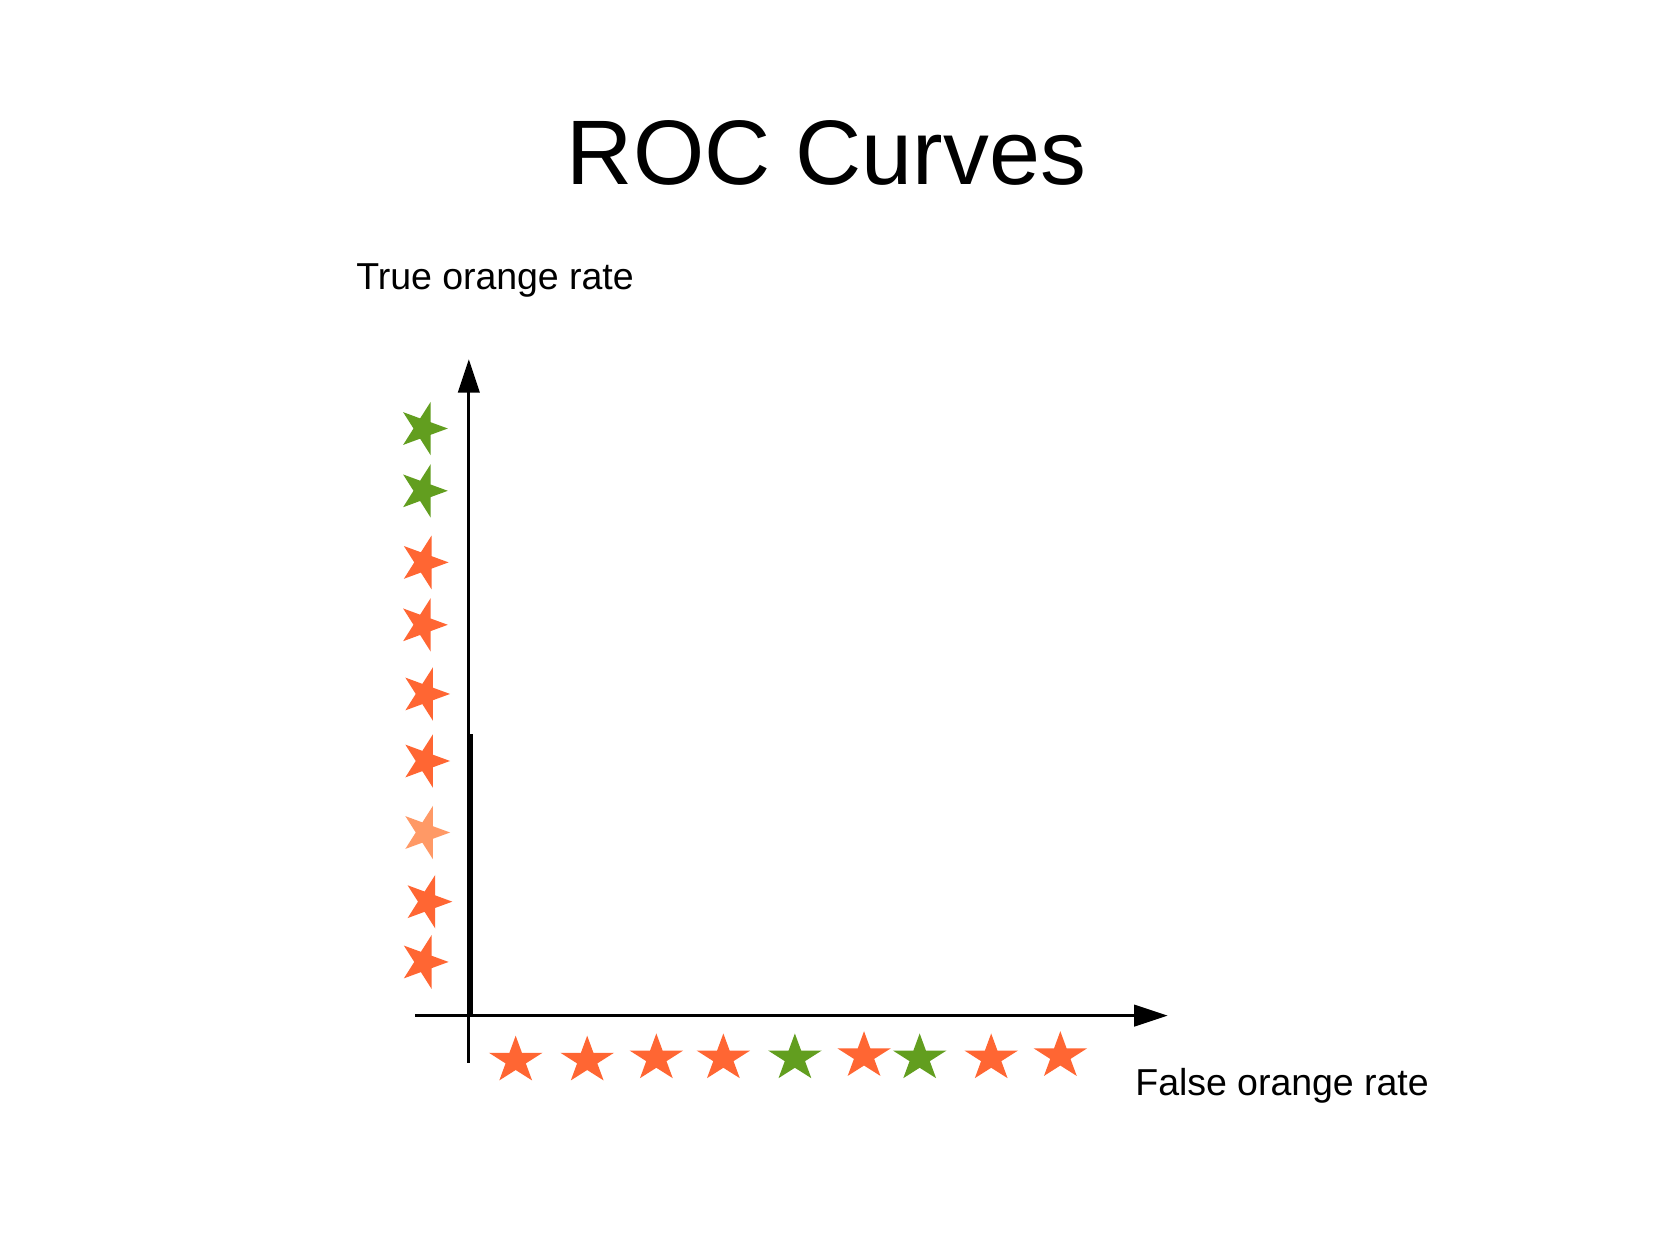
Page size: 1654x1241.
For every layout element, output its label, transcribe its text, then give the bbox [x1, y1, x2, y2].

text_box False orange rate [1120, 1053, 1444, 1111]
text_box [488, 1035, 543, 1081]
text_box [405, 805, 451, 860]
text_box [407, 874, 453, 929]
title ROC Curves [82, 56, 1571, 250]
text_box [696, 1033, 751, 1079]
text_box [405, 734, 451, 788]
text_box [405, 667, 451, 721]
text_box [837, 1031, 891, 1076]
text_box [403, 598, 448, 652]
text_box [1033, 1031, 1088, 1076]
text_box [403, 464, 448, 518]
text_box [964, 1033, 1019, 1079]
text_box [403, 401, 448, 456]
text_box True orange rate [341, 247, 649, 305]
text_box [629, 1033, 684, 1079]
text_box [768, 1033, 822, 1079]
text_box [560, 1035, 615, 1081]
text_box [892, 1033, 947, 1079]
text_box [403, 935, 449, 989]
text_box [403, 535, 449, 590]
